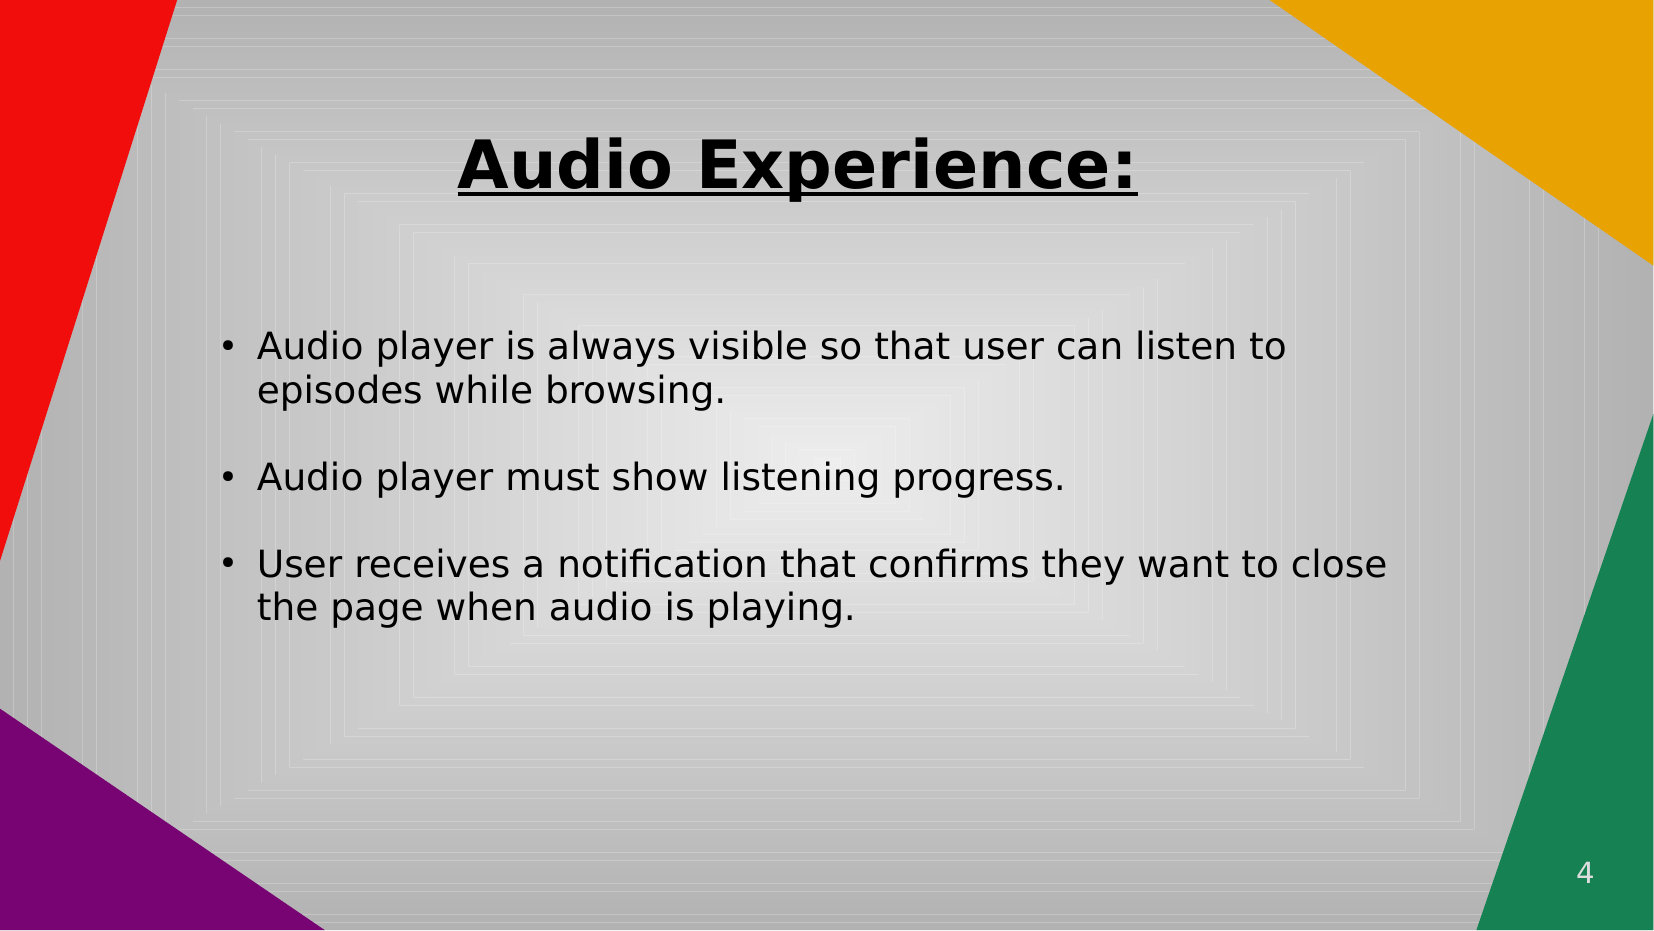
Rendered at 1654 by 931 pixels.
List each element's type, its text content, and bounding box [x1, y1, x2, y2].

text_box Audio Experience: [442, 118, 1329, 178]
text_box Audio player is always visible so that user can listen to episodes while browsing. Audio player must show listening progress. User receives a notification that confirms they want to close the page when audio is playing. [206, 273, 1418, 827]
